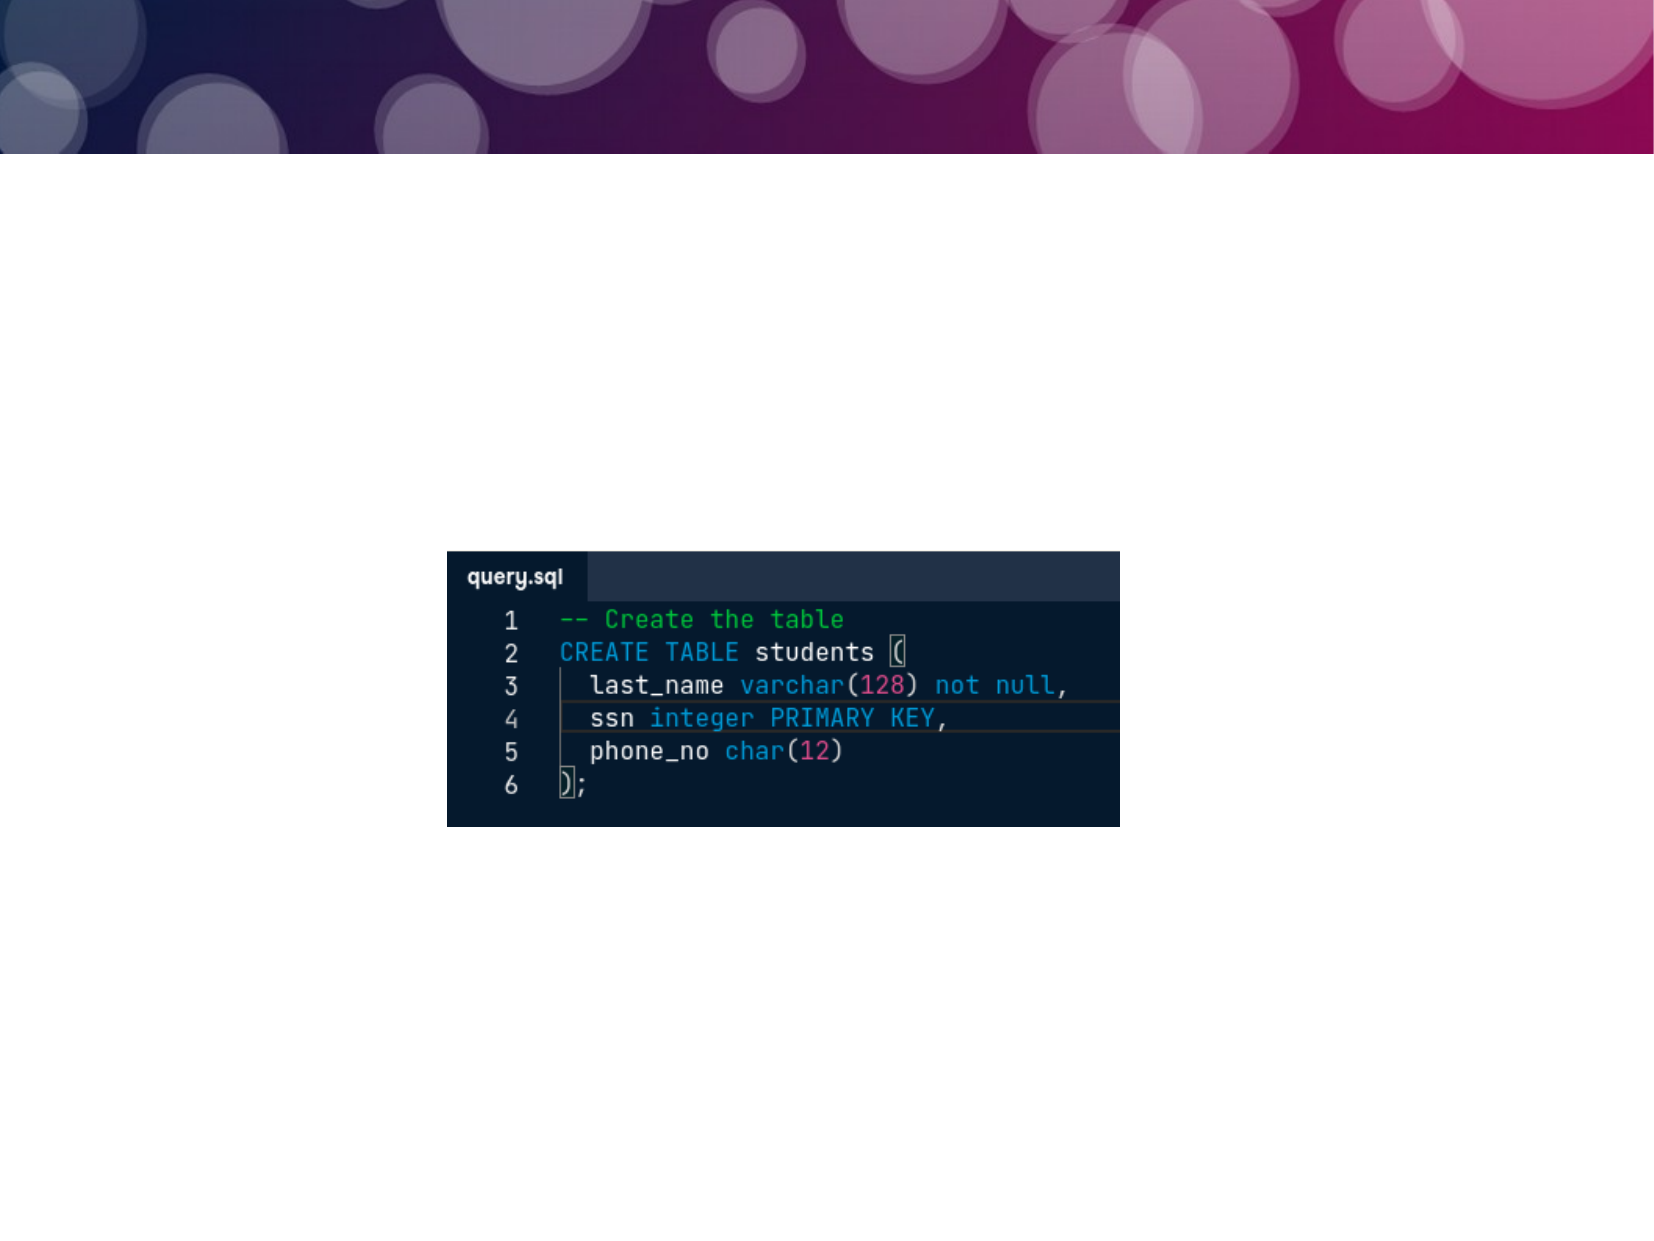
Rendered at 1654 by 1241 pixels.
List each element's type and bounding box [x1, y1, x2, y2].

picture [447, 550, 1120, 827]
